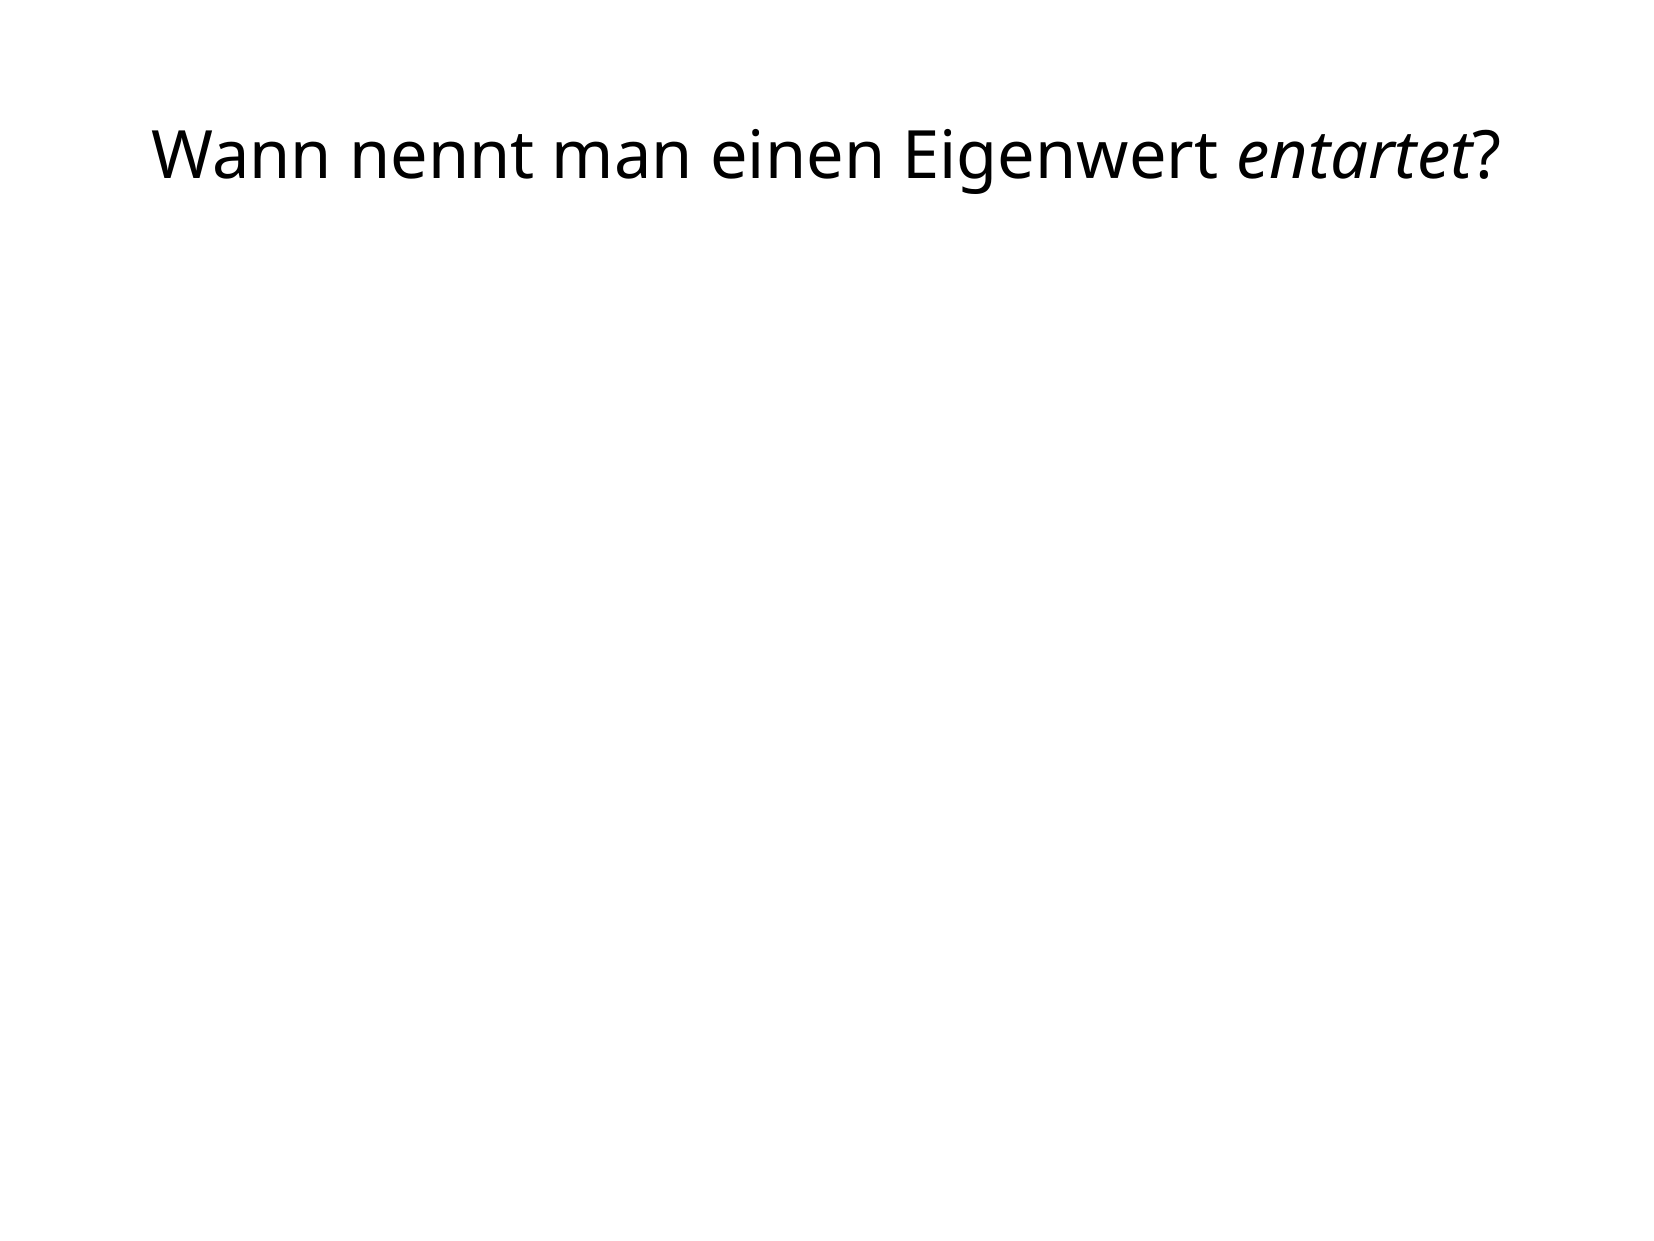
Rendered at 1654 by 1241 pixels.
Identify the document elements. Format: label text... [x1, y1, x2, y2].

title Wann nennt man einen Eigenwert entartet? [82, 49, 1571, 257]
